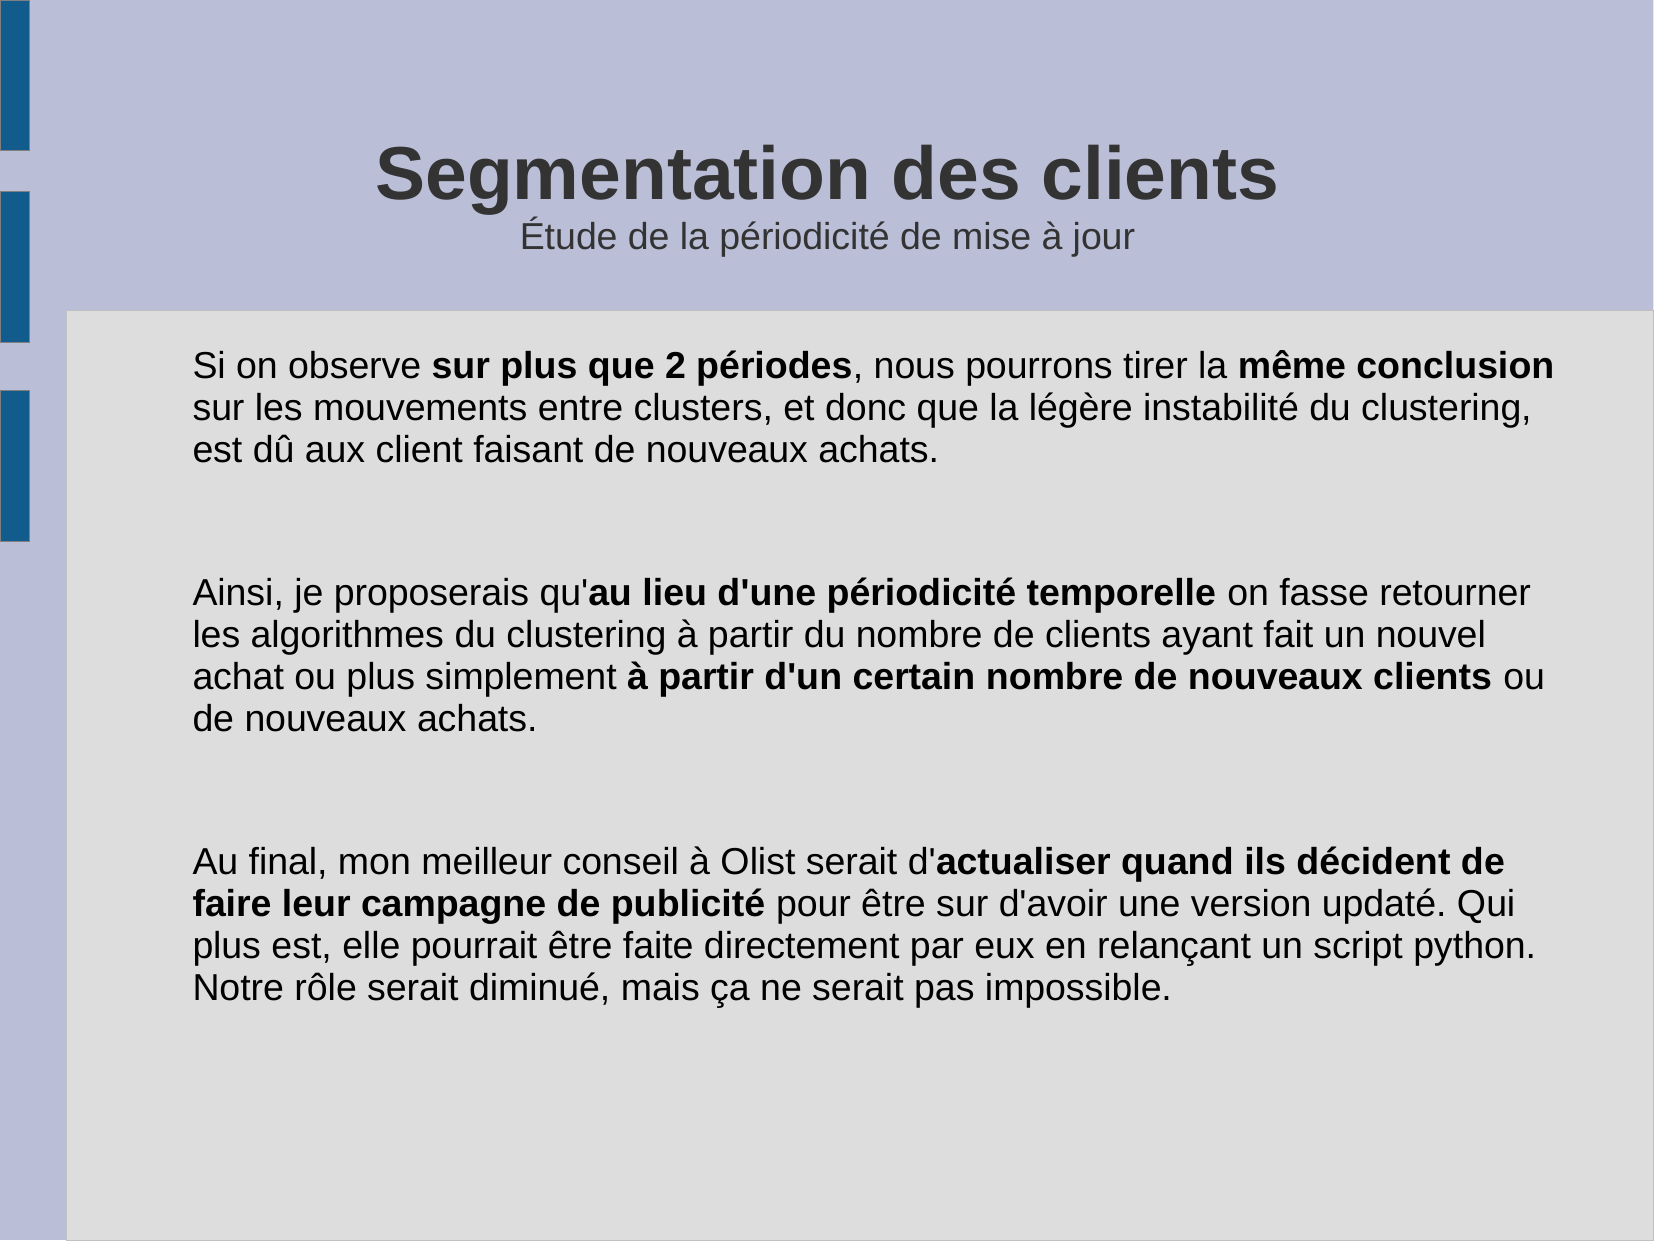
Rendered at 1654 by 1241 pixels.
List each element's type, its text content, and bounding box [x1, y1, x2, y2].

title Segmentation des clients Étude de la périodicité de mise à jour [121, 91, 1534, 299]
list Si on observe sur plus que 2 périodes, nous pourrons tirer la même conclusion sur les mouvements entre clusters, et donc que la légère instabilité du clustering, est dû aux client faisant de nouveaux achats. Ainsi, je proposerais qu'au lieu d'une périodicité temporelle on fasse retourner les algorithmes du clustering à partir du nombre de clients ayant fait un nouvel achat ou plus simplement à partir d'un certain nombre de nouveaux clients ou de nouveaux achats. Au final, mon meilleur conseil à Olist serait d'actualiser quand ils décident de faire leur campagne de publicité pour être sur d'avoir une version updaté. Qui plus est, elle pourrait être faite directement par eux en relançant un script python. Notre rôle serait diminué, mais ça ne serait pas impossible. [121, 344, 1560, 1216]
